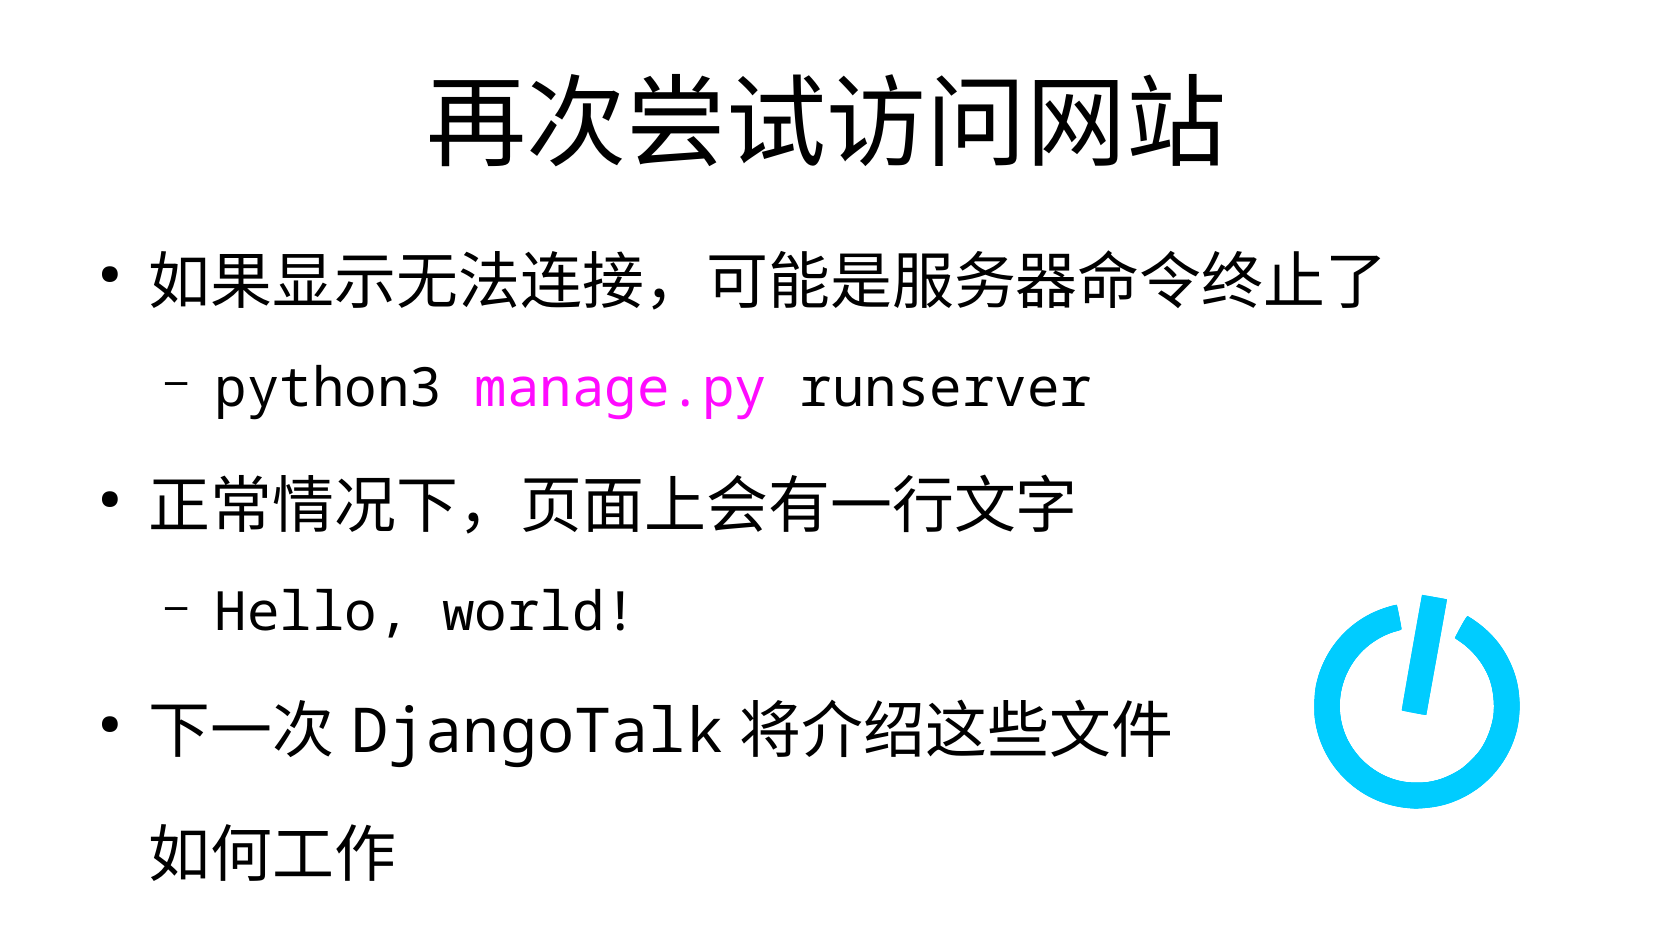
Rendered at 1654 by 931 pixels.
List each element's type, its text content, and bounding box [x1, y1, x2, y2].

list 如果显示无法连接，可能是服务器命令终止了 python3 manage.py runserver 正常情况下，页面上会有一行文字 Hello, world! 下一次DjangoTalk将介绍这些文件 如何工作 [82, 217, 1571, 898]
title 再次尝试访问网站 [82, 37, 1571, 193]
